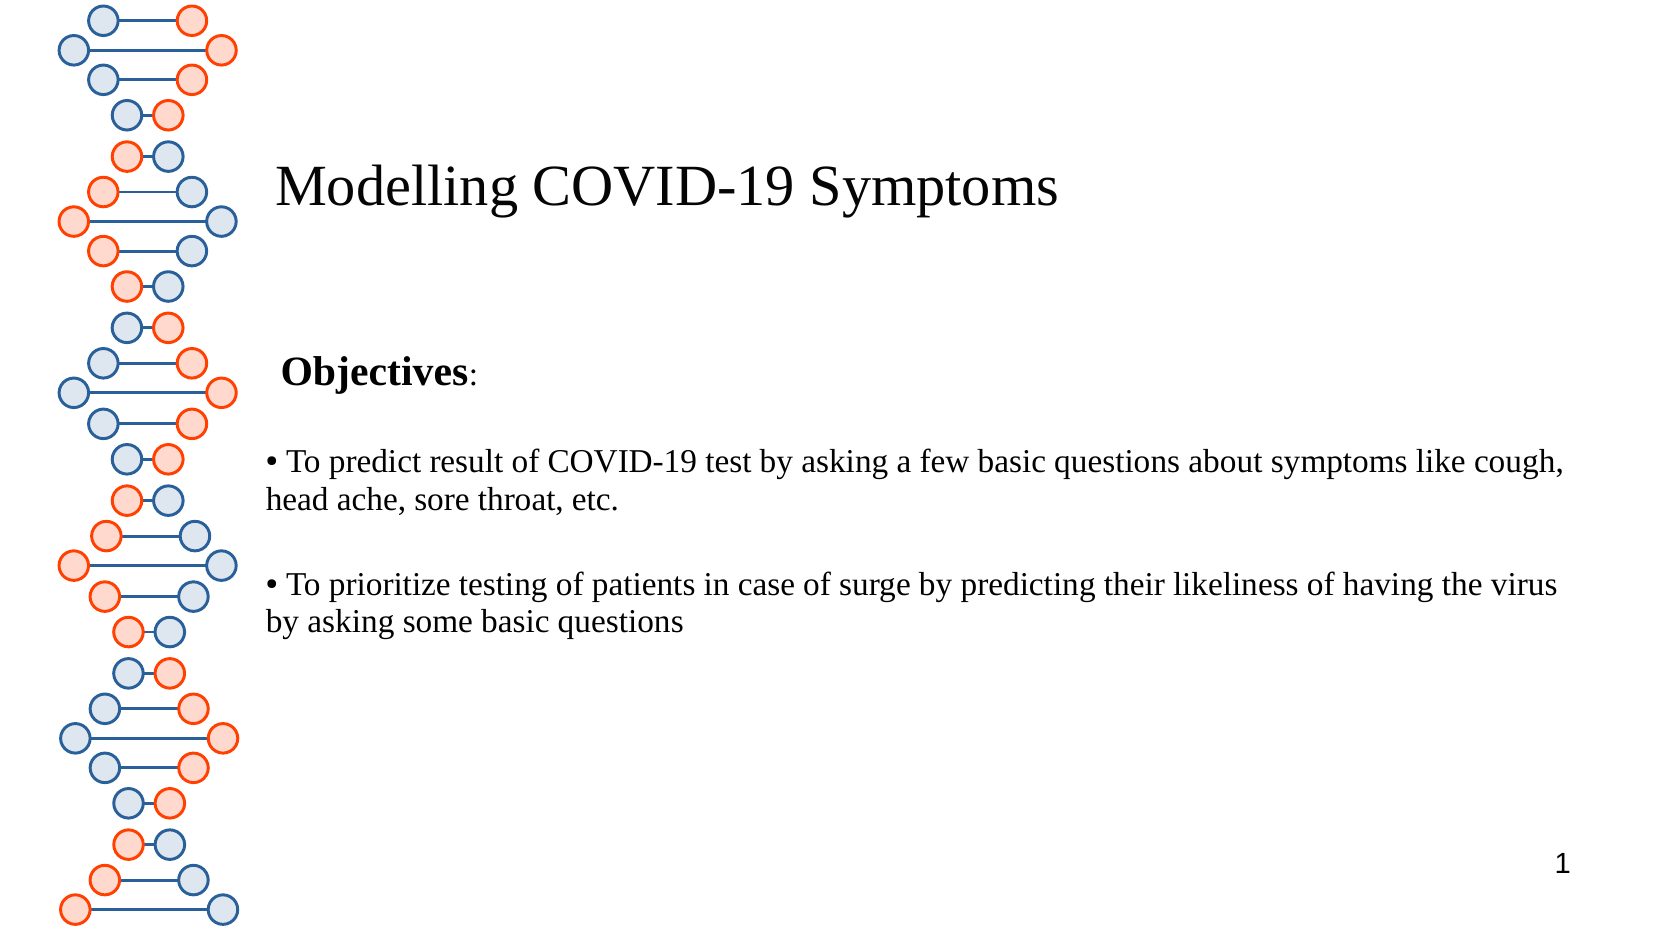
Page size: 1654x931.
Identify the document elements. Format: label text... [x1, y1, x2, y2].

subtitle Objectives: To predict result of COVID-19 test by asking a few basic questions about symptoms like cough, head ache, sore throat, etc. To prioritize testing of patients in case of surge by predicting their likeliness of having the virus by asking some basic questions [265, 224, 1595, 764]
title Modelling COVID-19 Symptoms [246, 108, 1576, 263]
